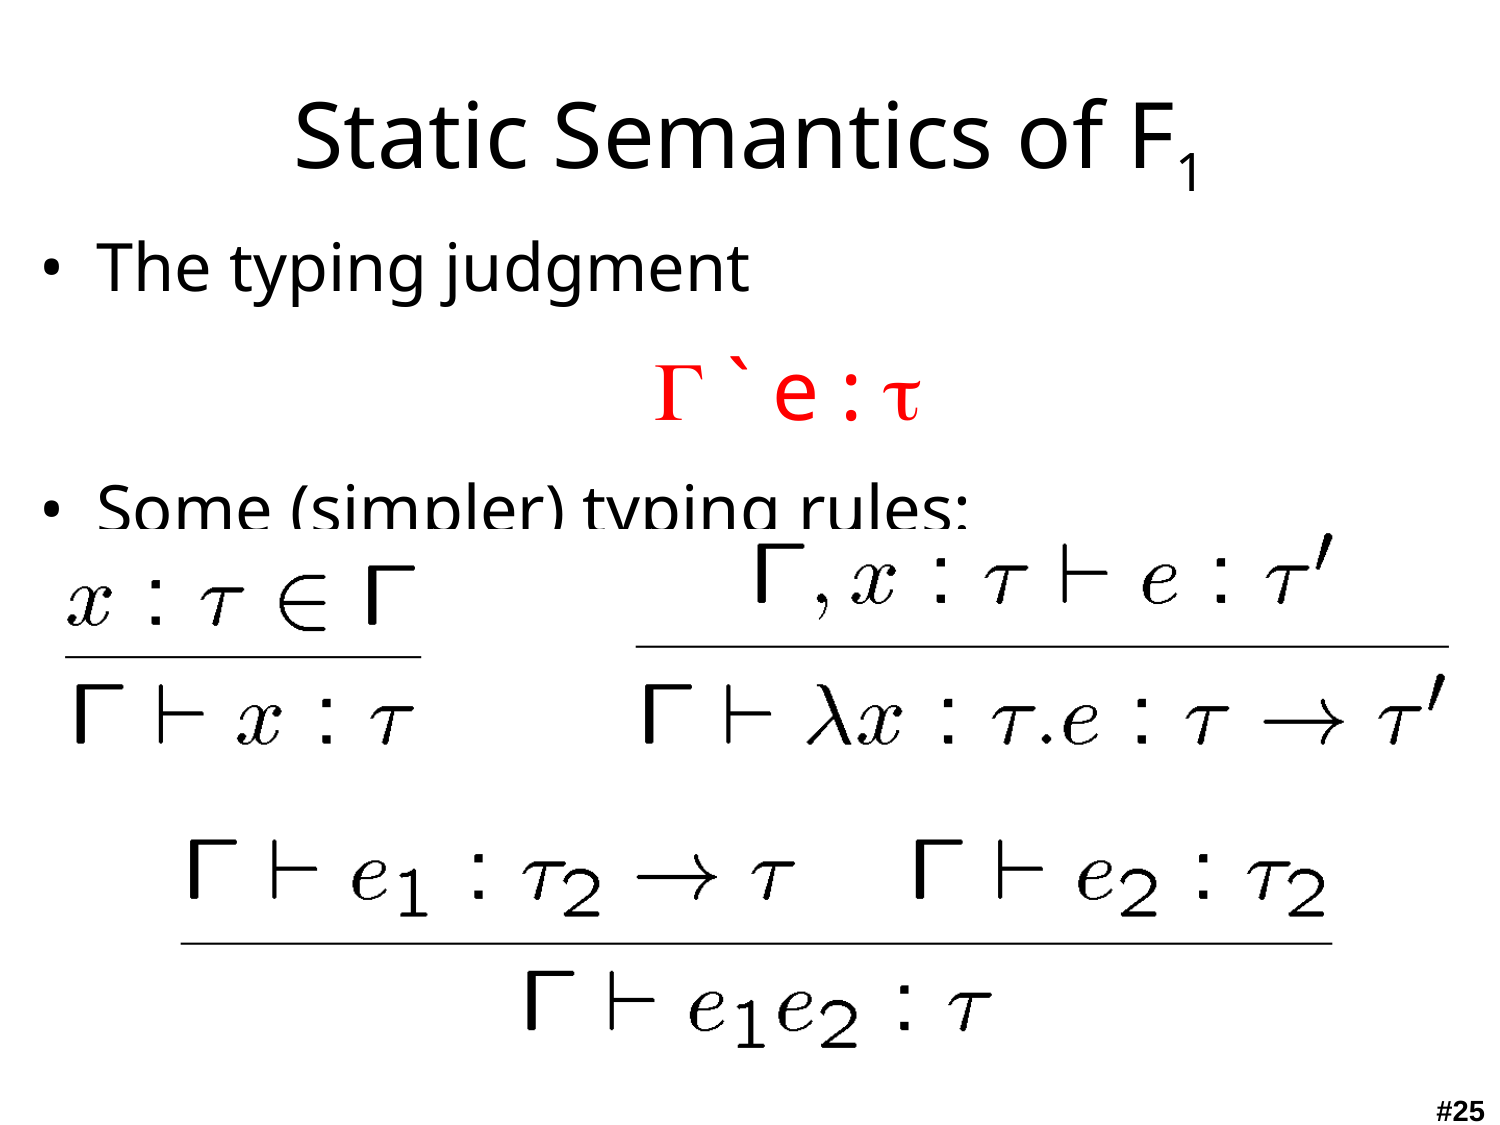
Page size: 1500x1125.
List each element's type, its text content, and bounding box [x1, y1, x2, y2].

picture [62, 529, 1450, 1051]
list The typing judgment  ` e :  Some (simpler) typing rules: [24, 212, 1476, 1051]
title Static Semantics of F1 [24, 45, 1476, 212]
